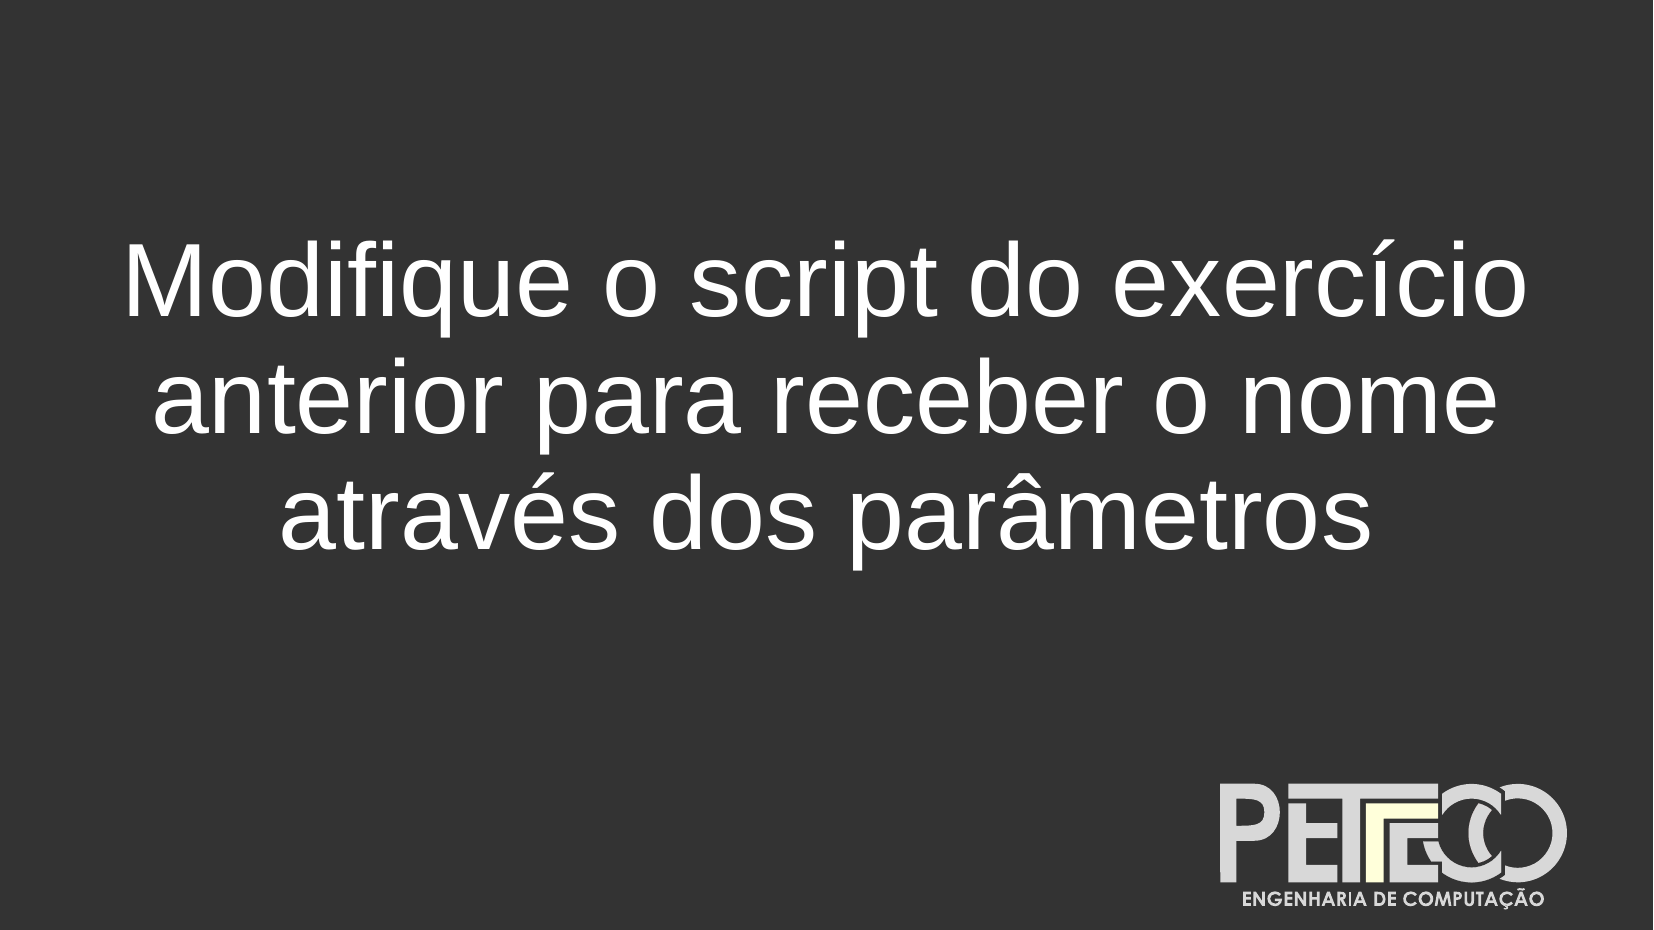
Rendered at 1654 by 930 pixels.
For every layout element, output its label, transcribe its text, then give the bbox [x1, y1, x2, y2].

subtitle Modifique o script do exercício anterior para receber o nome através dos parâmetros [82, 37, 1571, 757]
